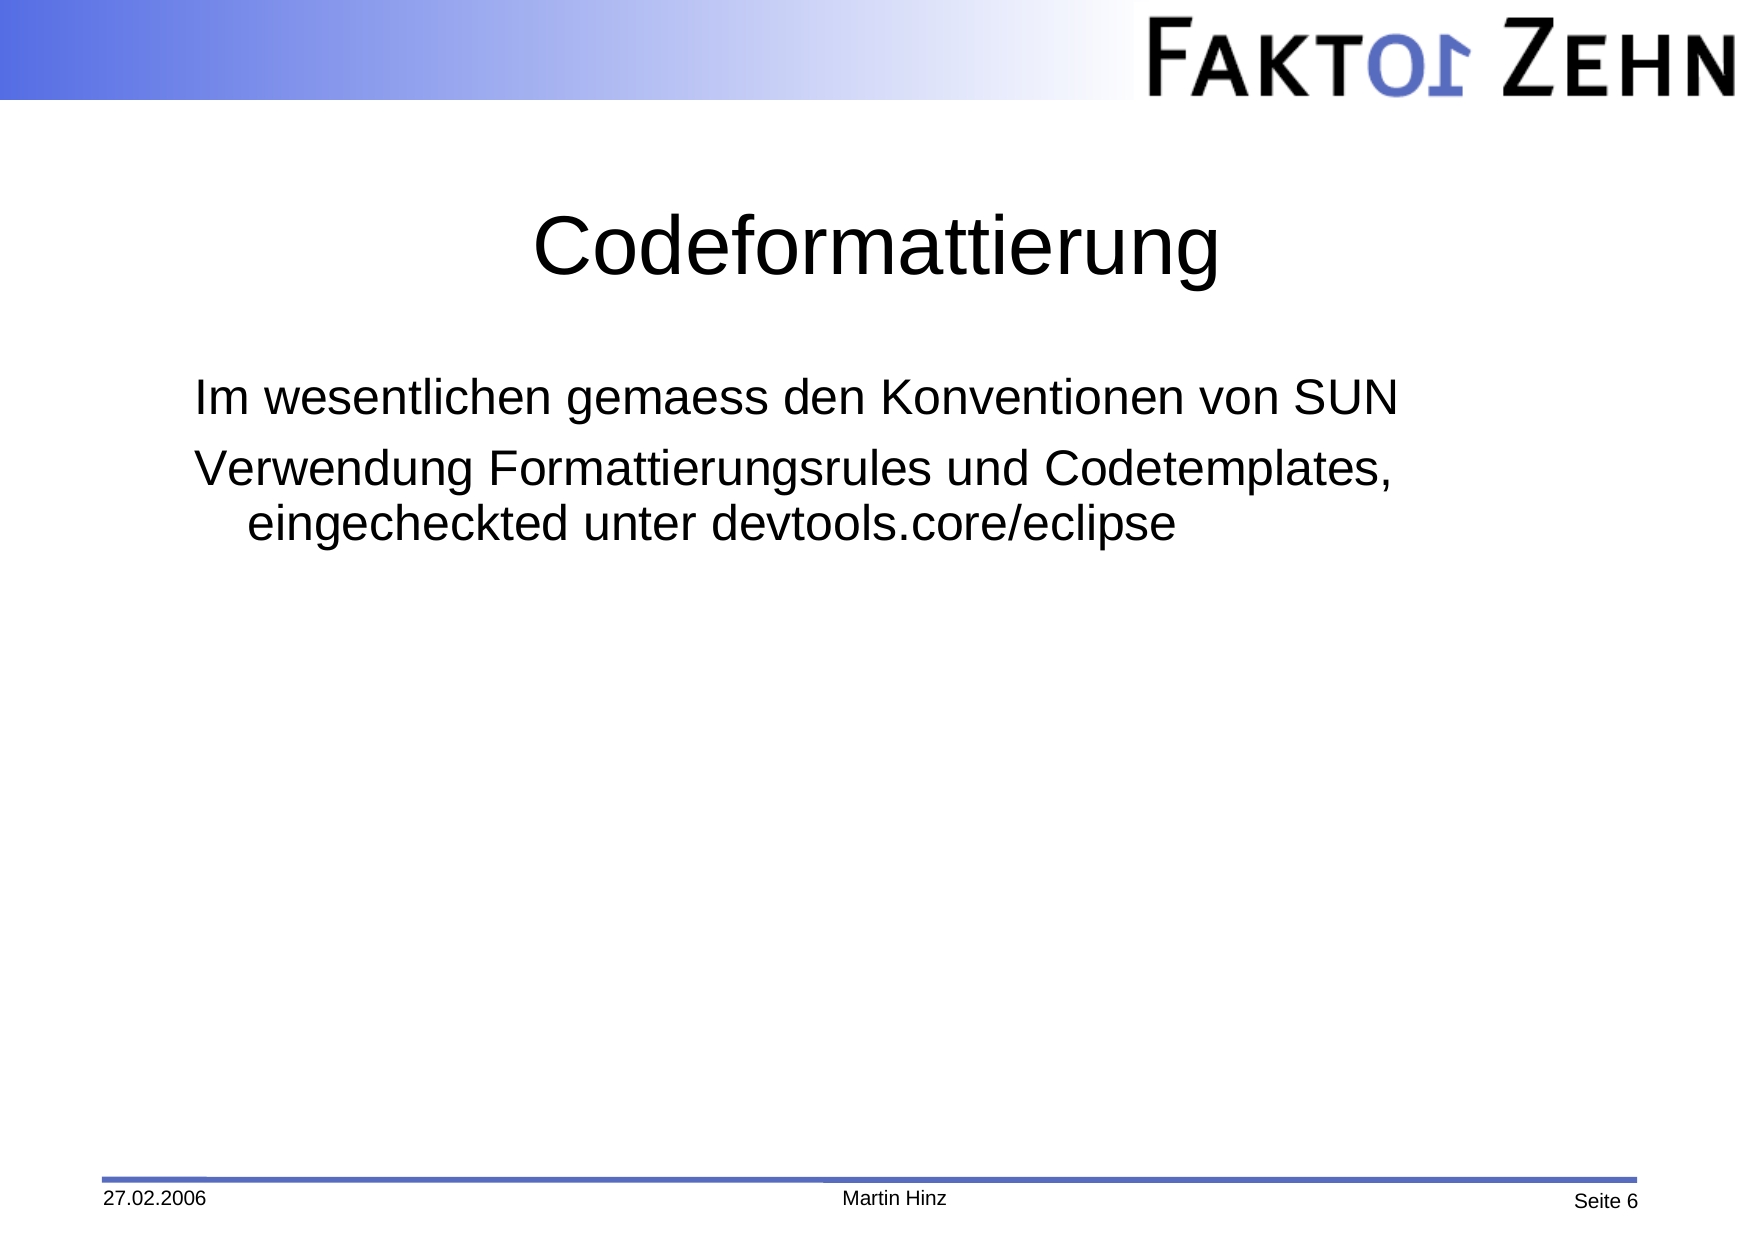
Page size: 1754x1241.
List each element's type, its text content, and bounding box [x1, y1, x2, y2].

title Codeformattierung [179, 142, 1576, 349]
list Im wesentlichen gemaess den Konventionen von SUN Verwendung Formattierungsrules und Codetemplates, eingecheckted unter devtools.core/eclipse [177, 369, 1574, 1076]
picture [1133, 2, 1749, 105]
